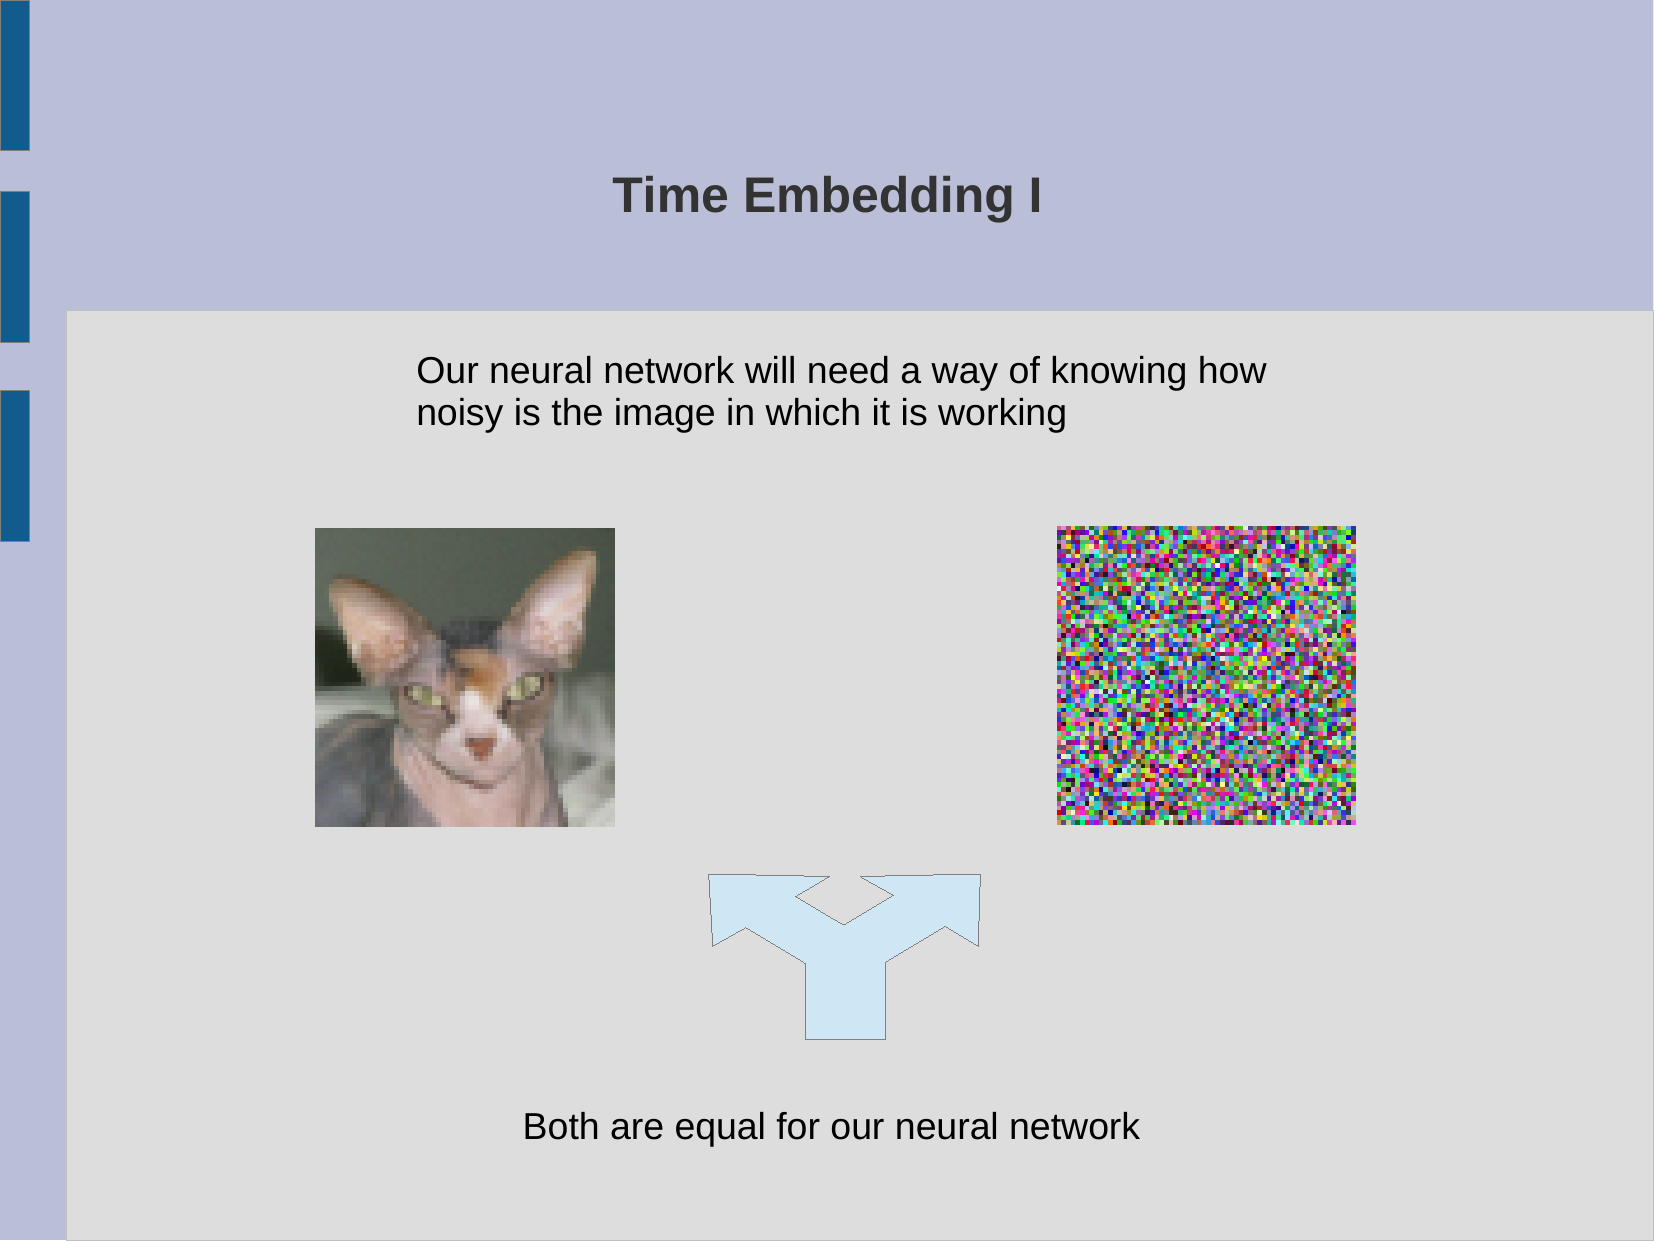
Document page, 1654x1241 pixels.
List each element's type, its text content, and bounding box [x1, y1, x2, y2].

title Time Embedding I [121, 91, 1534, 299]
picture [1057, 526, 1356, 825]
text_box Our neural network will need a way of knowing how noisy is the image in which it is working [401, 342, 1359, 442]
picture [315, 528, 615, 827]
text_box Both are equal for our neural network [507, 1098, 1241, 1156]
text_box [708, 874, 981, 1040]
